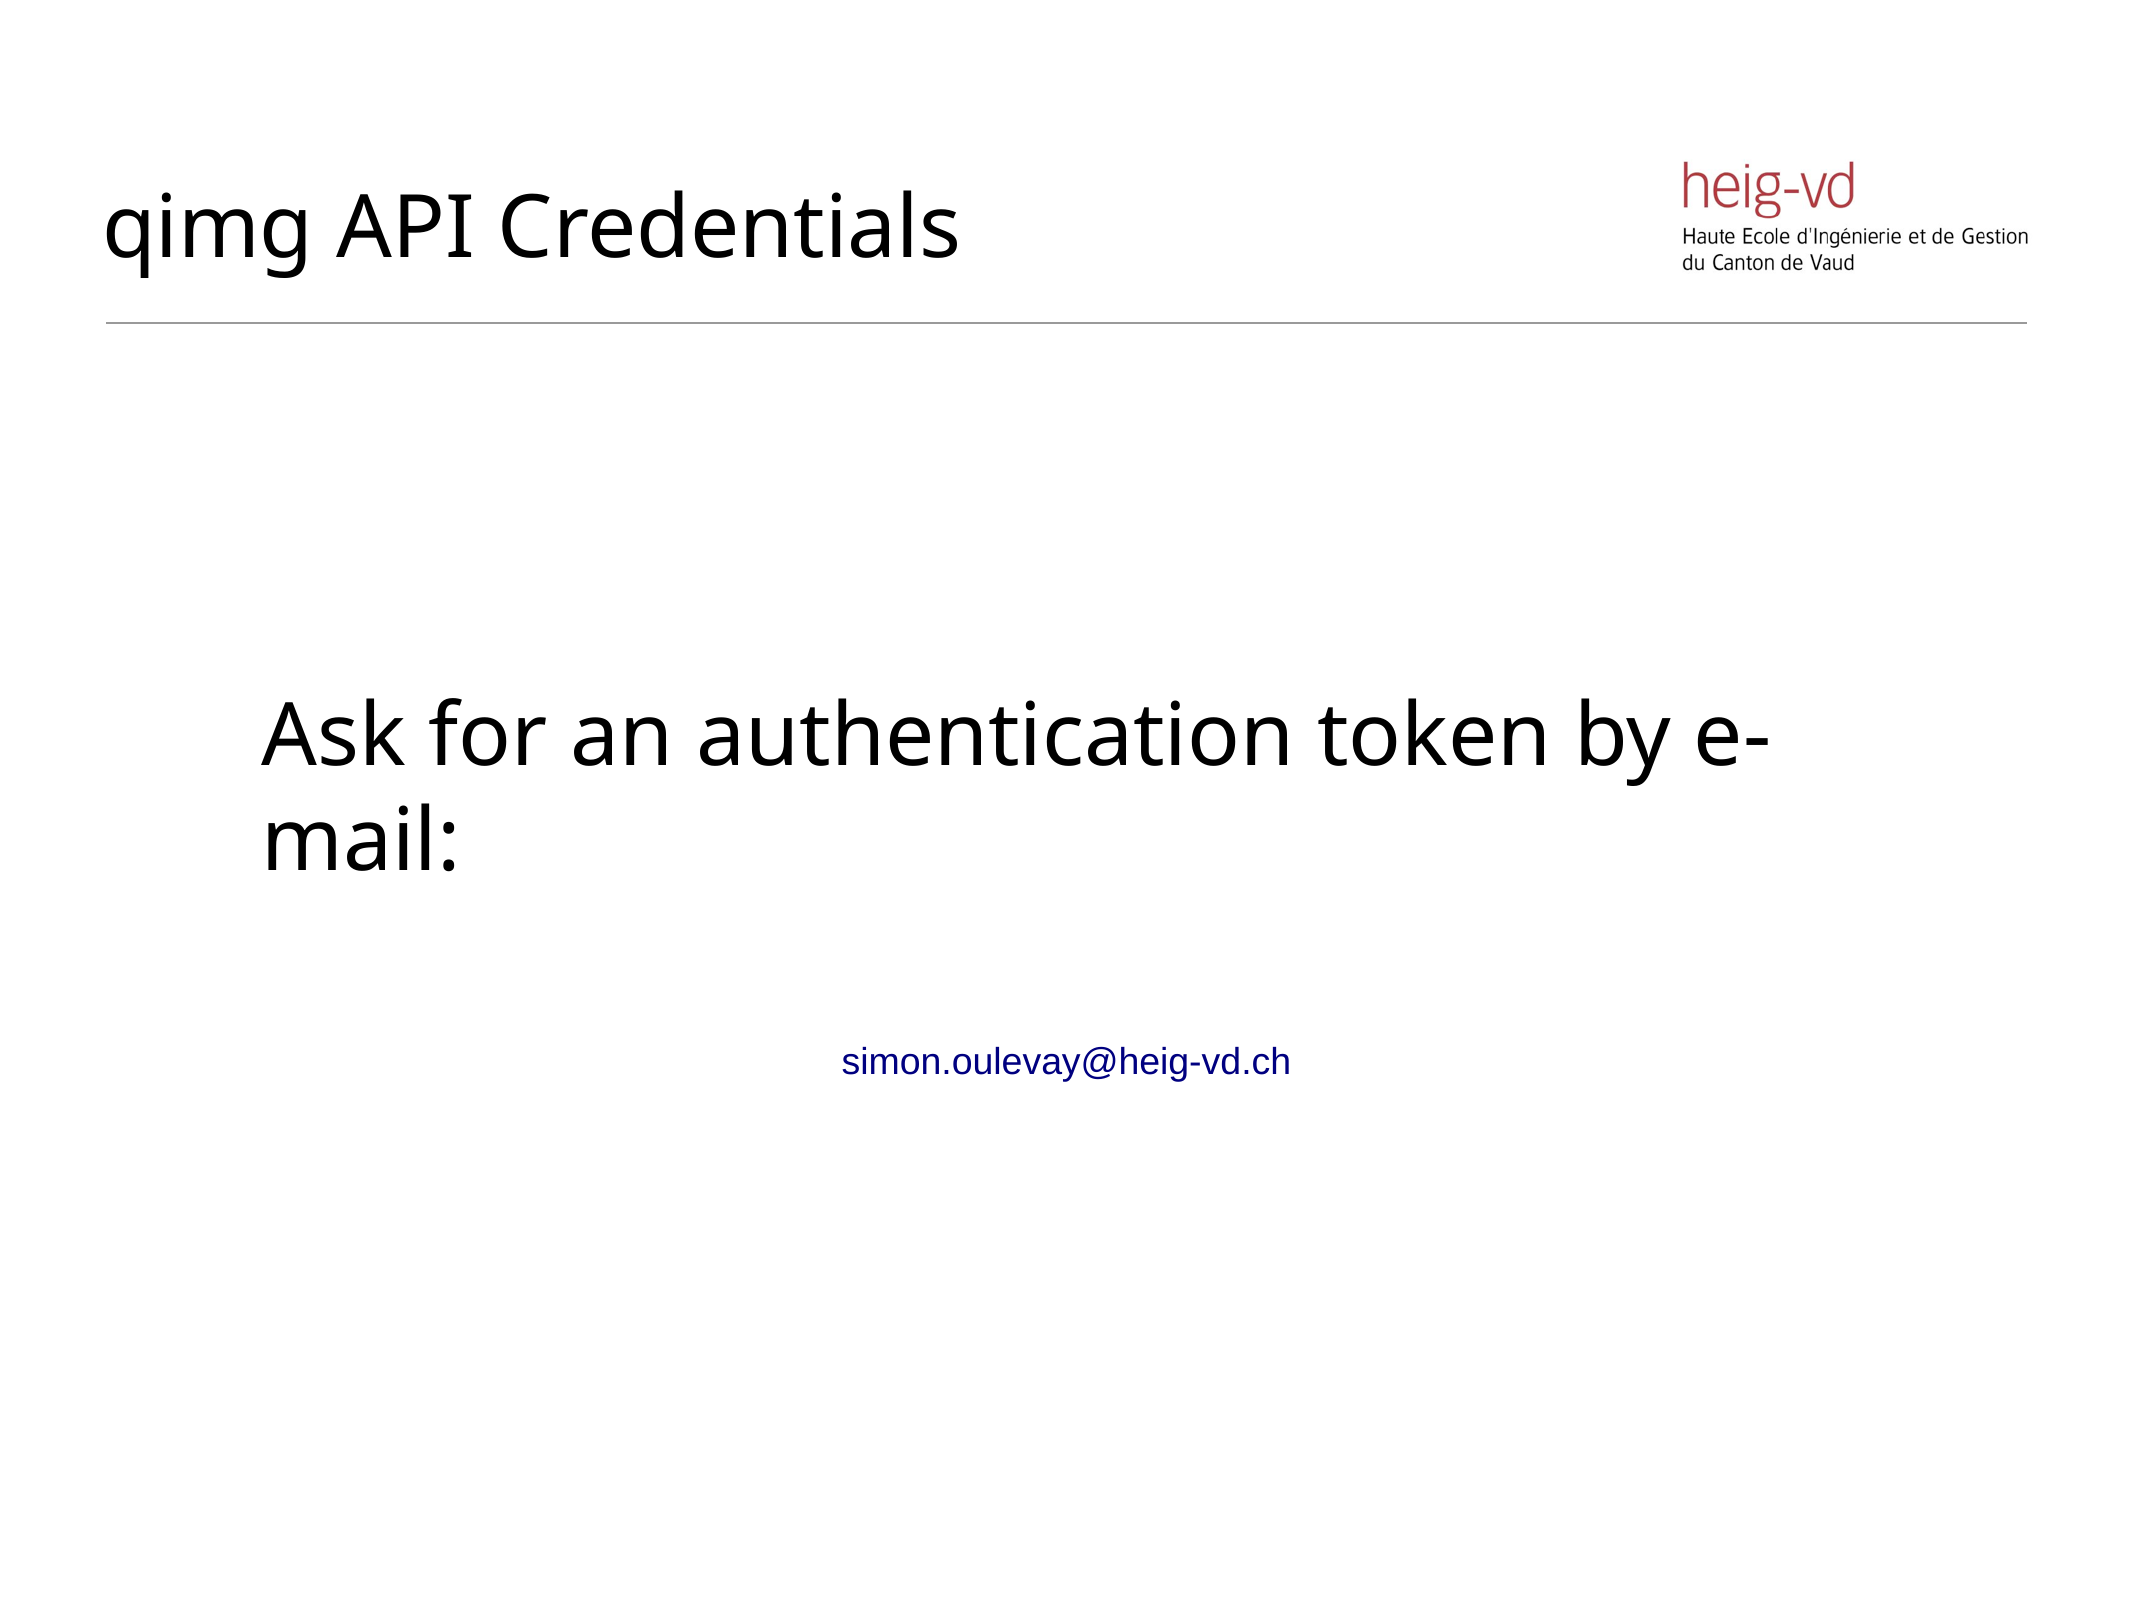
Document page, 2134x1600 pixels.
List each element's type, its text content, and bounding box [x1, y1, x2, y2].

text_box simon.oulevay@heig-vd.ch [833, 1028, 1300, 1091]
title qimg API Credentials [93, 54, 2040, 284]
text_box Ask for an authentication token by e-mail: [253, 669, 1881, 896]
